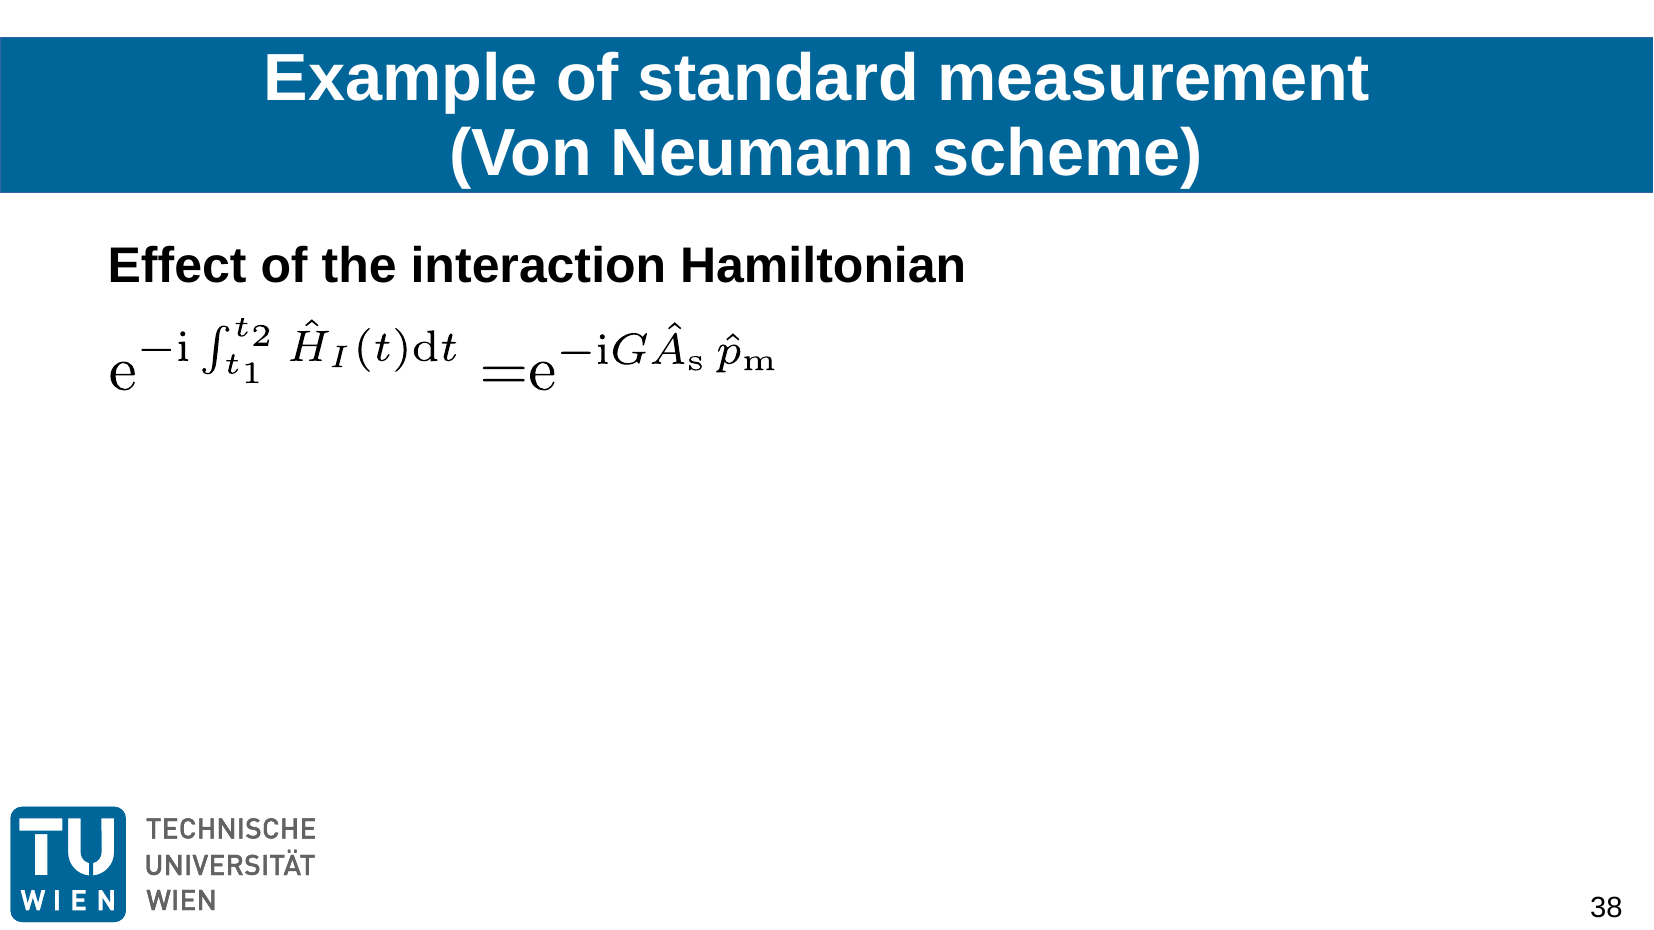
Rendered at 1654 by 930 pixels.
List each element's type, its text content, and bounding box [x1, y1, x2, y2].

list Effect of the interaction Hamiltonian [107, 236, 1186, 311]
picture [98, 318, 1302, 405]
title Example of standard measurement (Von Neumann scheme) [0, 37, 1653, 193]
